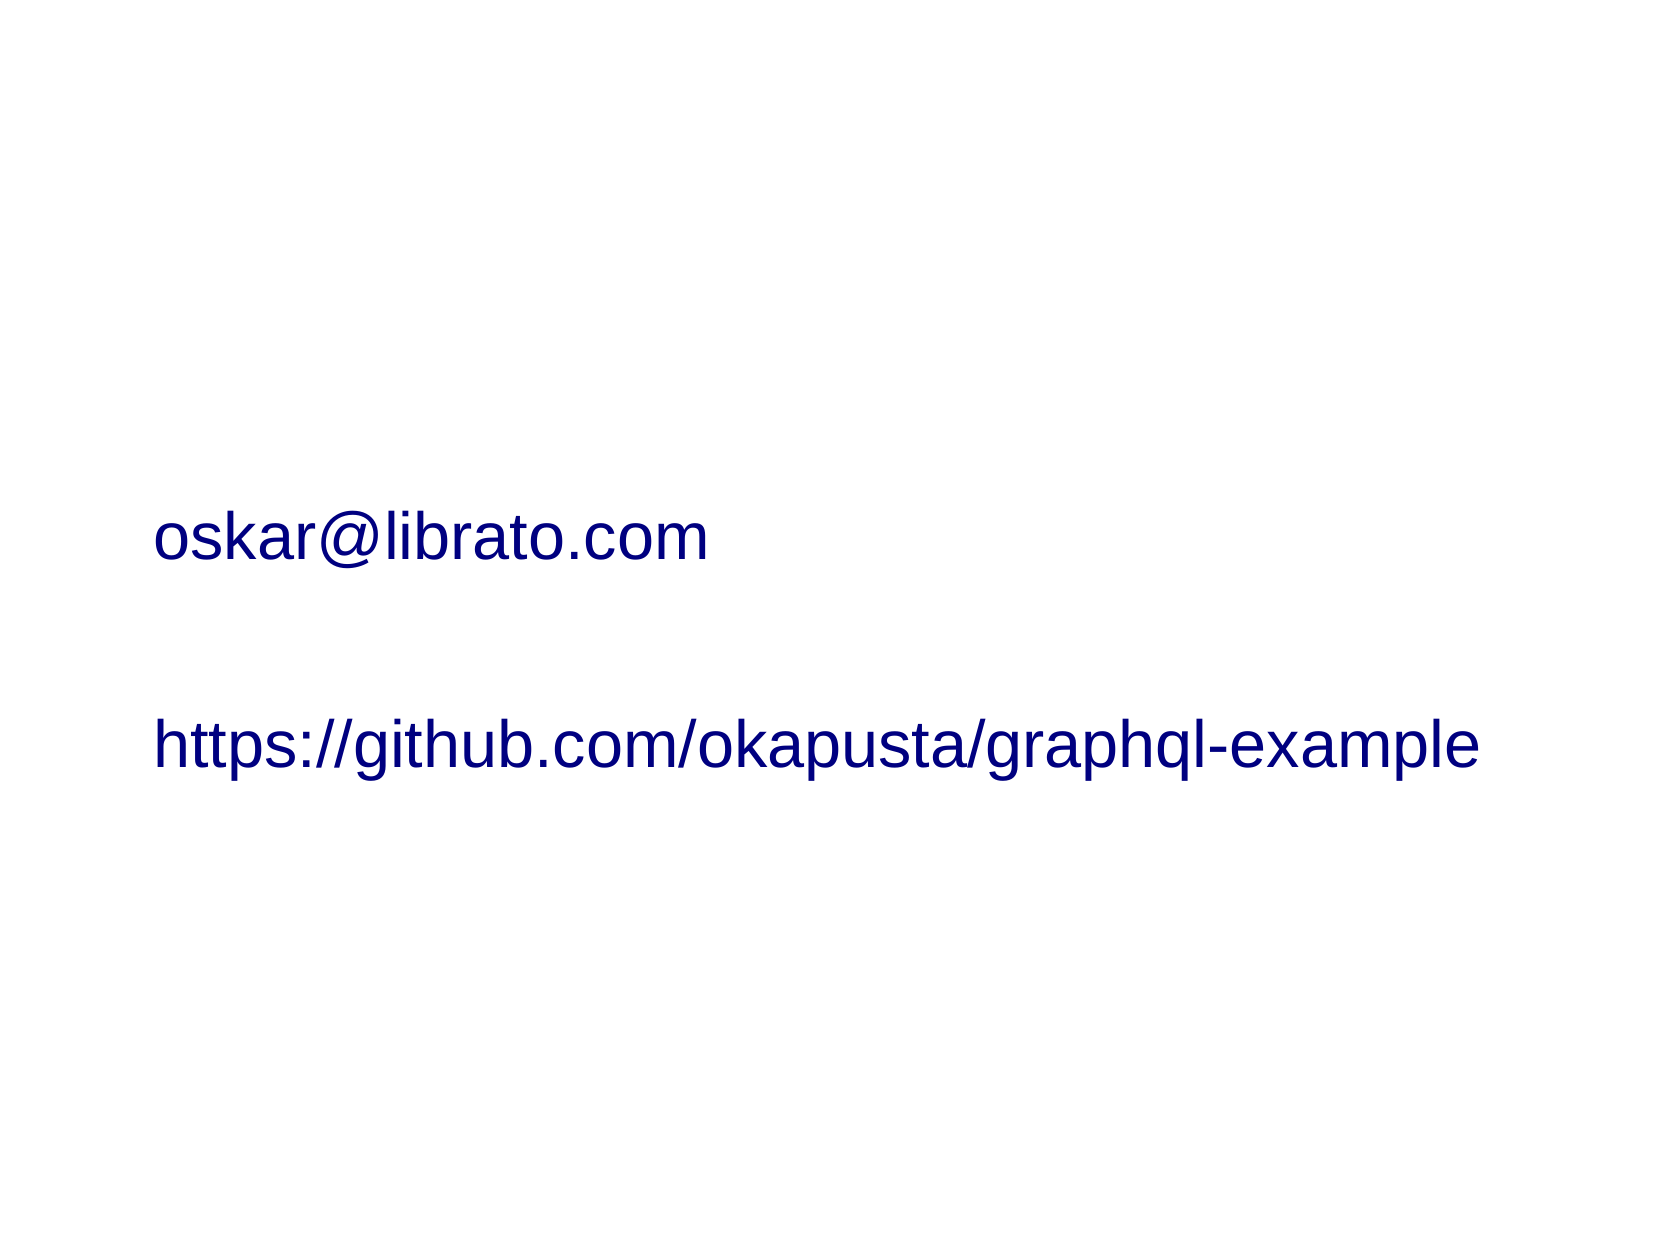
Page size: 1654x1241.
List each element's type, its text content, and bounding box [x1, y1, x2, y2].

list oskar@librato.com https://github.com/okapusta/graphql-example [82, 290, 1571, 1010]
